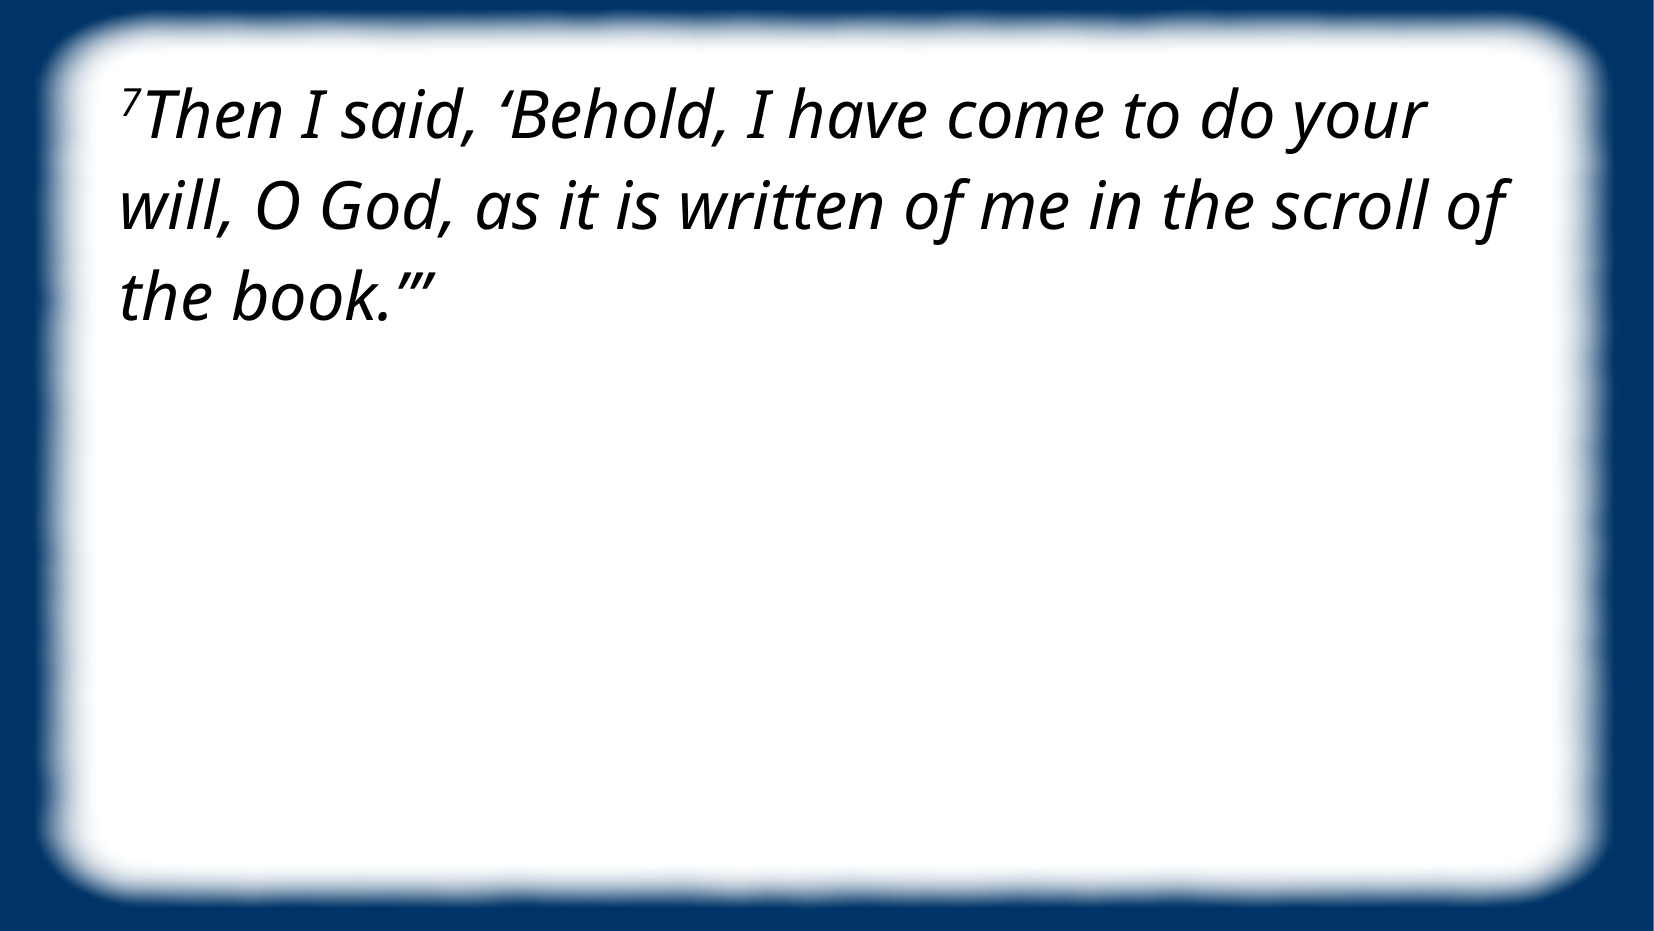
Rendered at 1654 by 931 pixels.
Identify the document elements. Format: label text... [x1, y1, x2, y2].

picture [0, 0, 1654, 931]
text_box 7Then I said, ‘Behold, I have come to do your will, O God, as it is written of me in the scroll of the book.’” [105, 60, 1546, 342]
